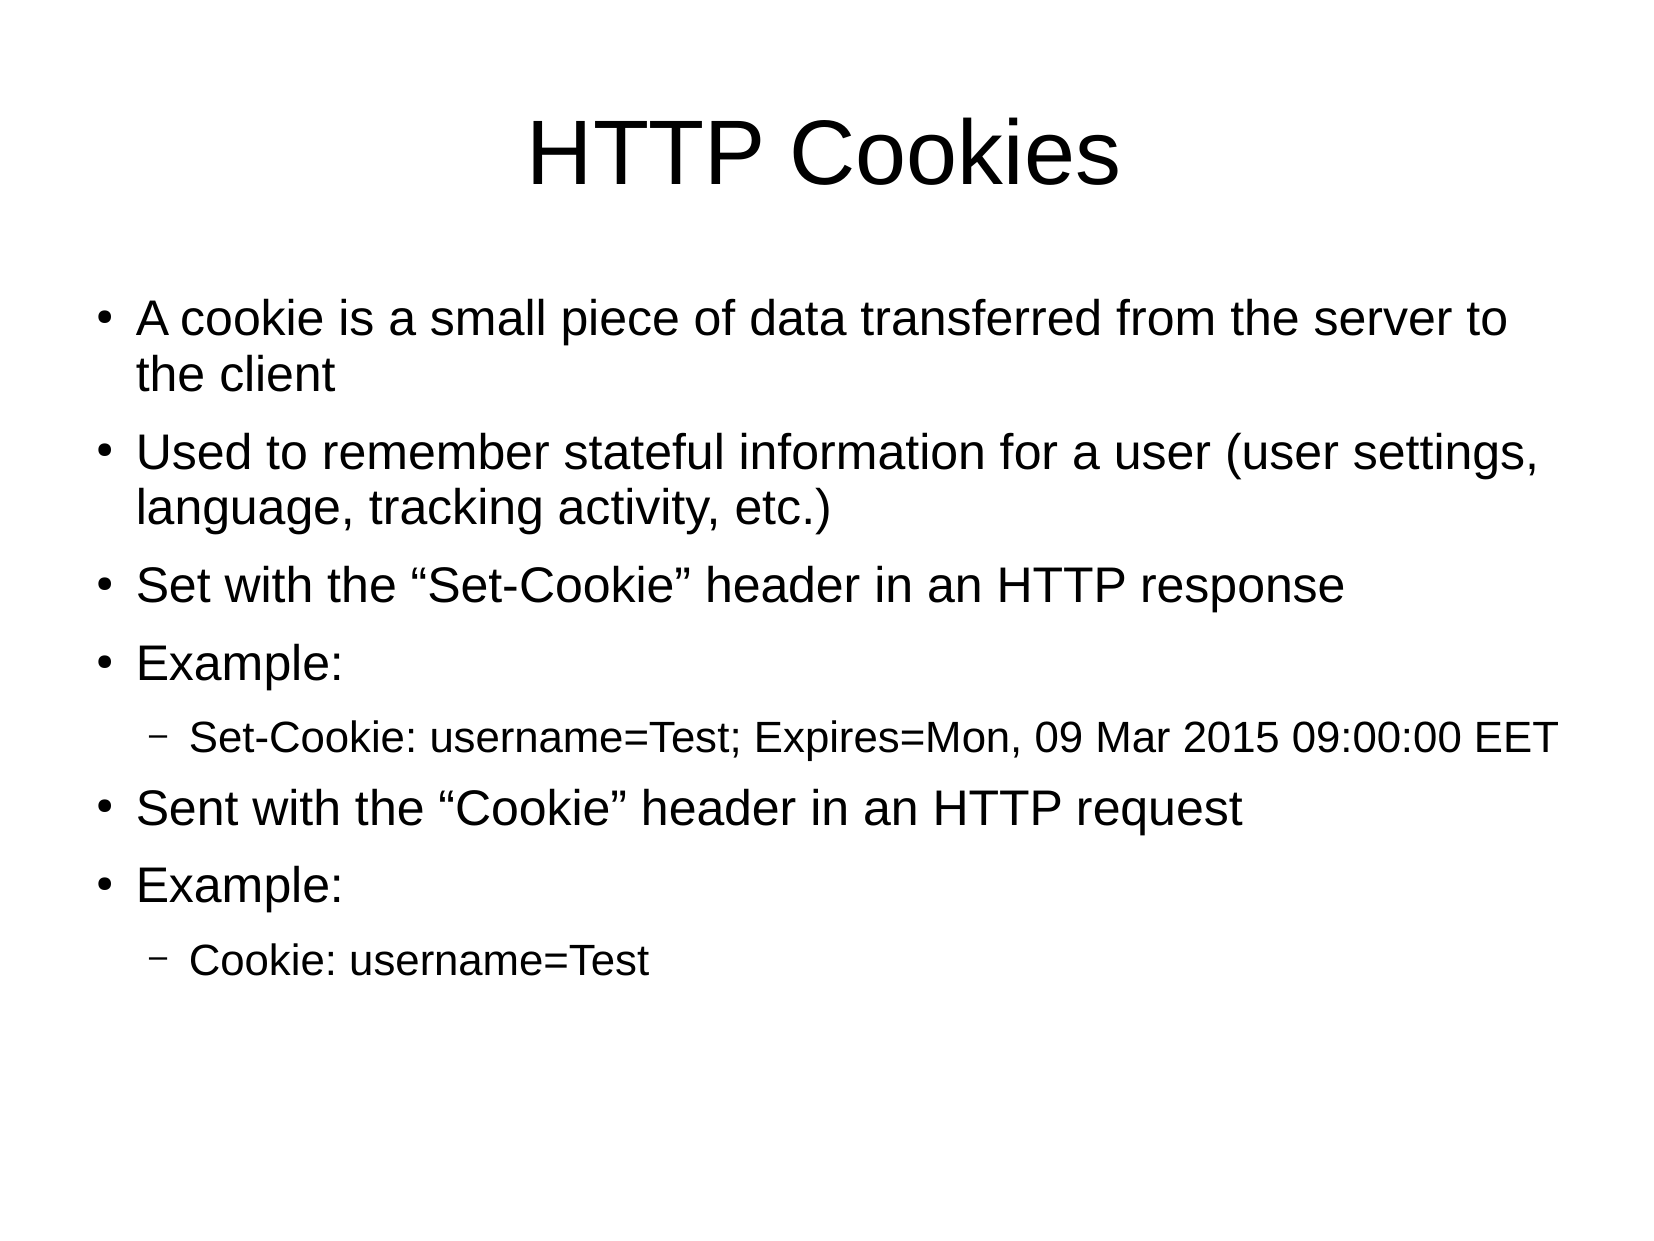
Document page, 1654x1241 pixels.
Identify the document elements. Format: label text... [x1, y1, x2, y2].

list A cookie is a small piece of data transferred from the server to the client Used to remember stateful information for a user (user settings, language, tracking activity, etc.) Set with the “Set-Cookie” header in an HTTP response Example: Set-Cookie: username=Test; Expires=Mon, 09 Mar 2015 09:00:00 EET Sent with the “Cookie” header in an HTTP request Example: Cookie: username=Test [82, 290, 1571, 1010]
text_box [255, 570, 285, 641]
title HTTP Cookies [82, 49, 1571, 257]
